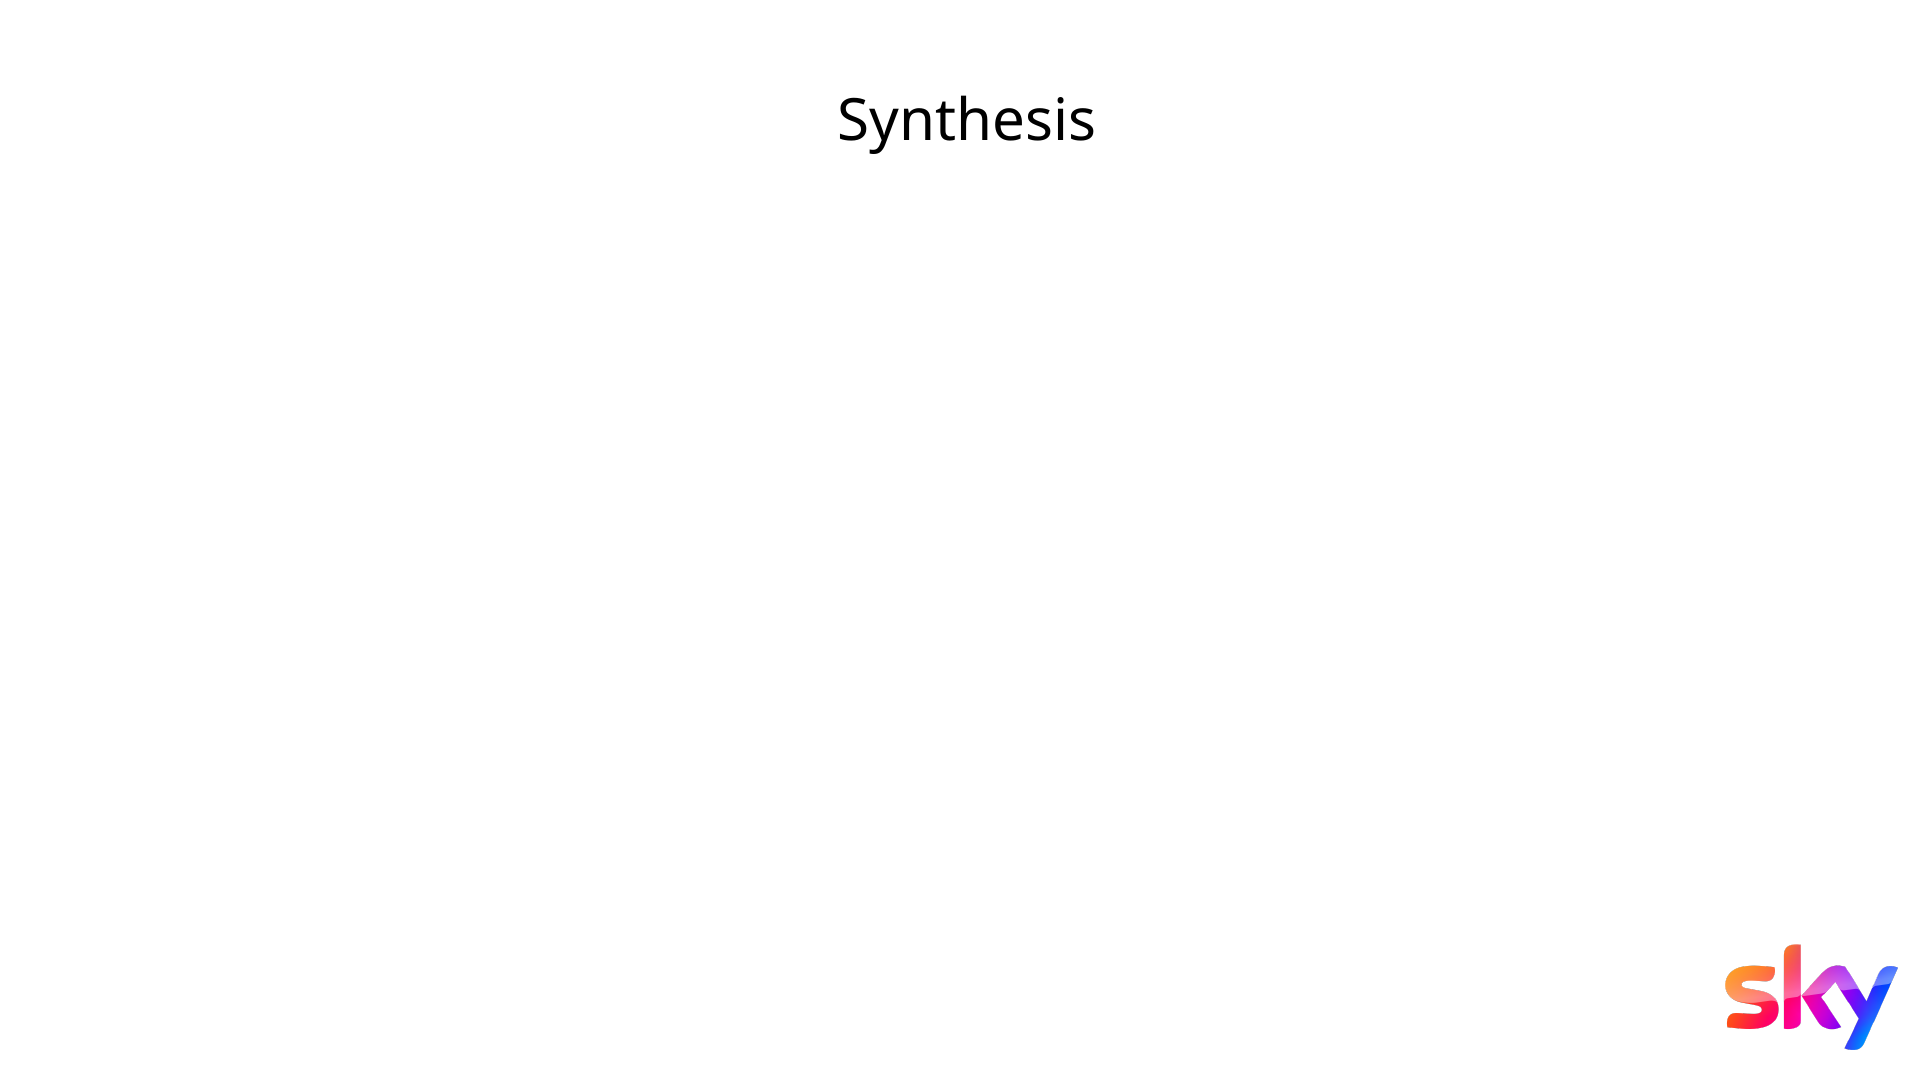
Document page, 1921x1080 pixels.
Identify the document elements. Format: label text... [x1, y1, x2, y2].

title Synthesis [112, 40, 1837, 152]
picture [1725, 944, 1898, 1051]
